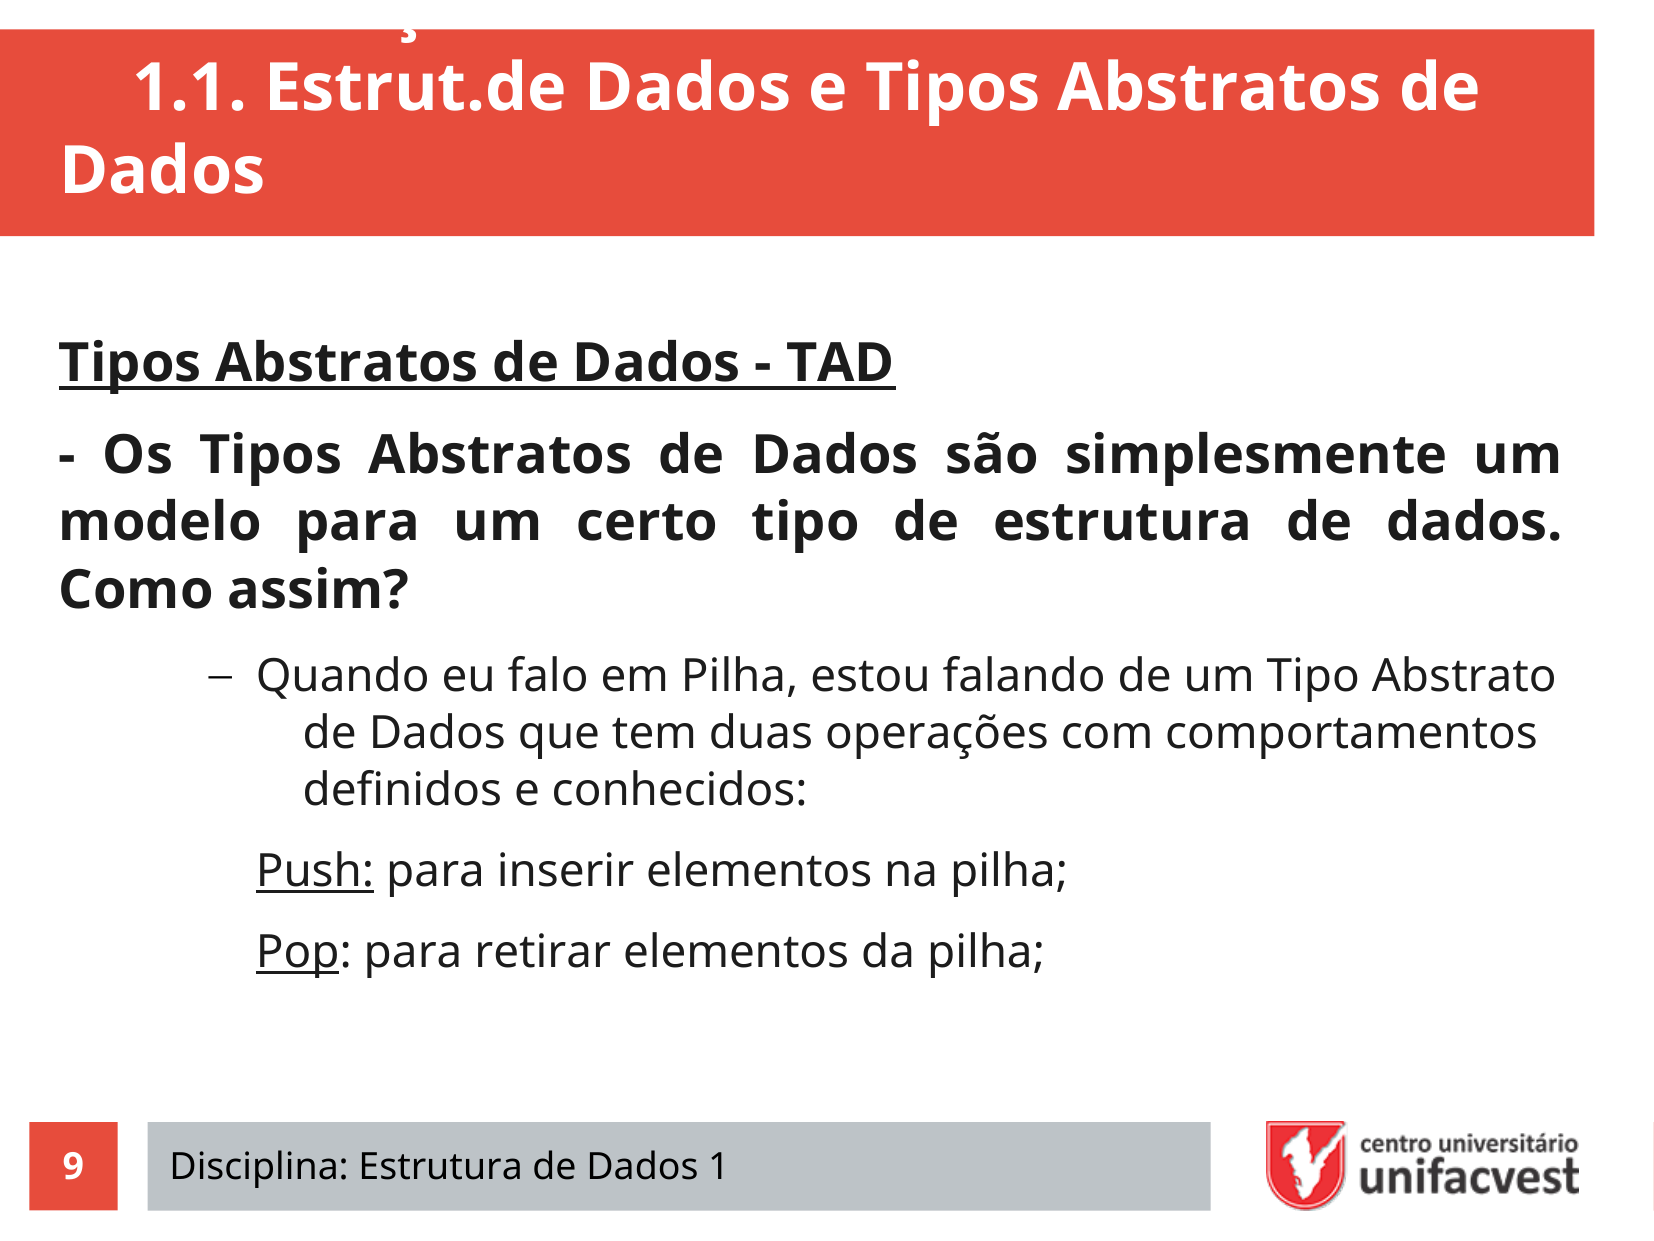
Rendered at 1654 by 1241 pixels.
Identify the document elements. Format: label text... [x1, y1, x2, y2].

title 1. Introdução 1.1. Estrut.de Dados e Tipos Abstratos de Dados [59, 59, 1595, 207]
text_box [1238, 1120, 1654, 1212]
list Tipos Abstratos de Dados - TAD - Os Tipos Abstratos de Dados são simplesmente um modelo para um certo tipo de estrutura de dados. Como assim? Quando eu falo em Pilha, estou falando de um Tipo Abstrato de Dados que tem duas operações com comportamentos definidos e conhecidos: Push: para inserir elementos na pilha; Pop: para retirar elementos da pilha; [59, 324, 1566, 1093]
text_box Disciplina: Estrutura de Dados 1 [154, 1132, 1205, 1196]
picture [1266, 1121, 1579, 1211]
